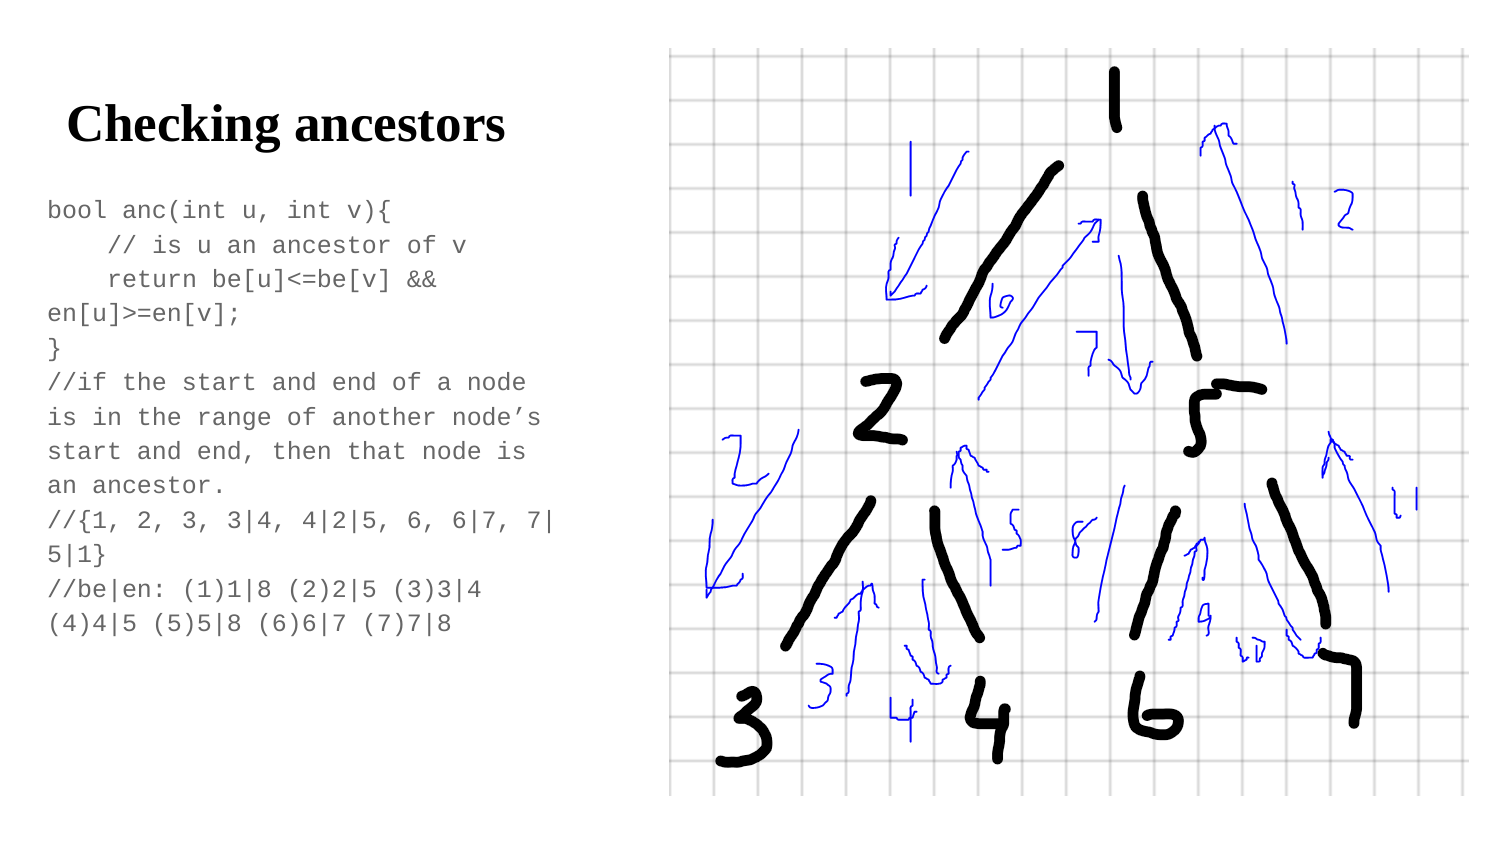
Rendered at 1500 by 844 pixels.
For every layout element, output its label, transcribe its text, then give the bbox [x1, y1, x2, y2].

text_box bool anc(int u, int v){ // is u an ancestor of v return be[u]<=be[v] && en[u]>=en[v]; } //if the start and end of a node is in the range of another node’s start and end, then that node is an ancestor. //{1, 2, 3, 3|4, 4|2|5, 6, 6|7, 7|5|1} //be|en: (1)1|8 (2)2|5 (3)3|4 (4)4|5 (5)5|8 (6)6|7 (7)7|8 [32, 174, 575, 721]
title Checking ancestors [51, 72, 669, 167]
picture [669, 48, 1469, 796]
